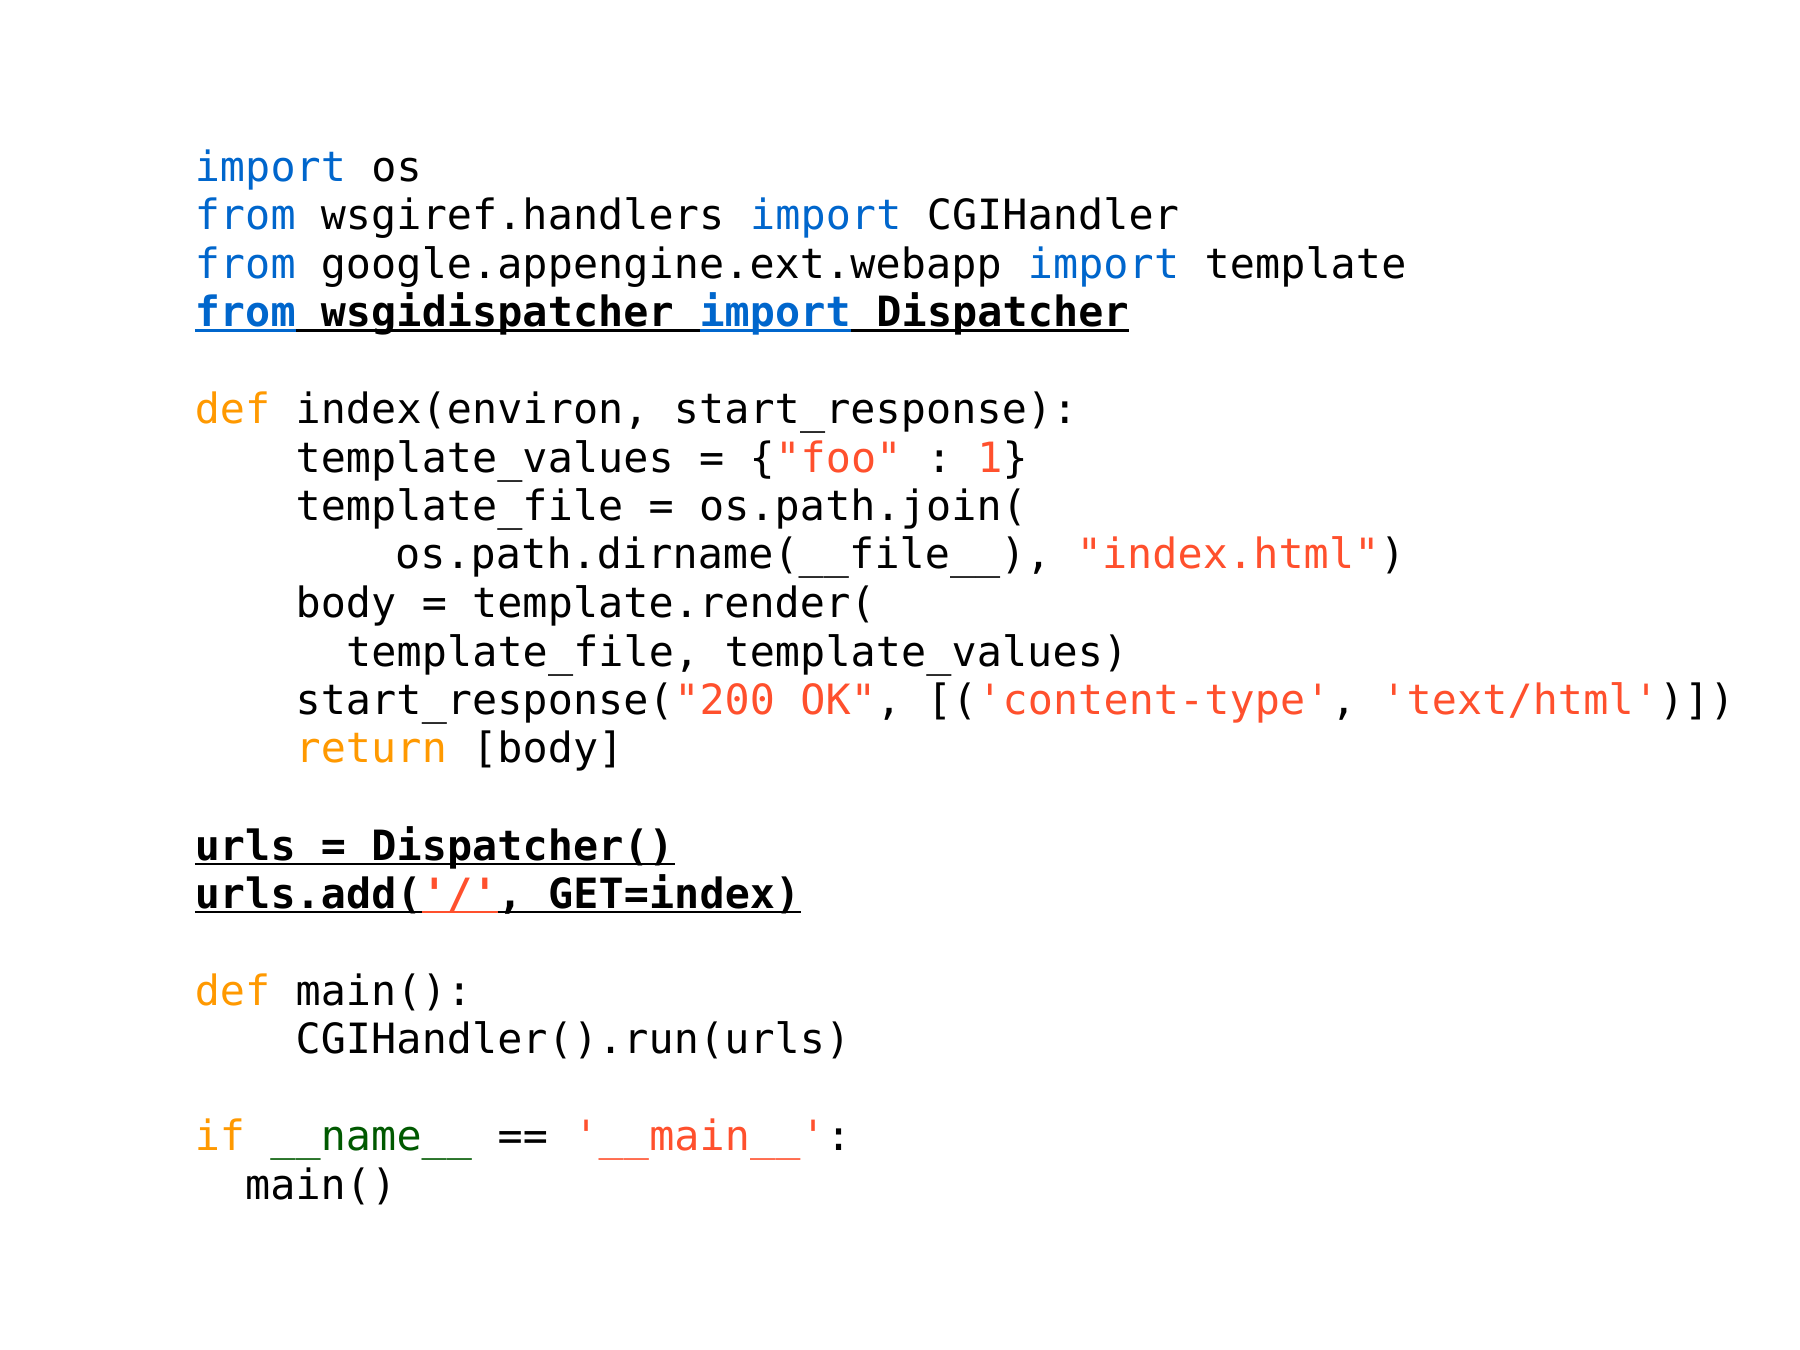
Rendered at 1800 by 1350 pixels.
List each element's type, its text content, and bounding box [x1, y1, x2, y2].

text_box import os from wsgiref.handlers import CGIHandler from google.appengine.ext.webapp import template from wsgidispatcher import Dispatcher def index(environ, start_response): template_values = {"foo" : 1} template_file = os.path.join( os.path.dirname(__file__), "index.html") body = template.render( template_file, template_values) start_response("200 OK", [('content-type', 'text/html')]) return [body] urls = Dispatcher() urls.add('/', GET=index) def main(): CGIHandler().run(urls) if __name__ == '__main__': main() [179, 134, 1800, 1236]
